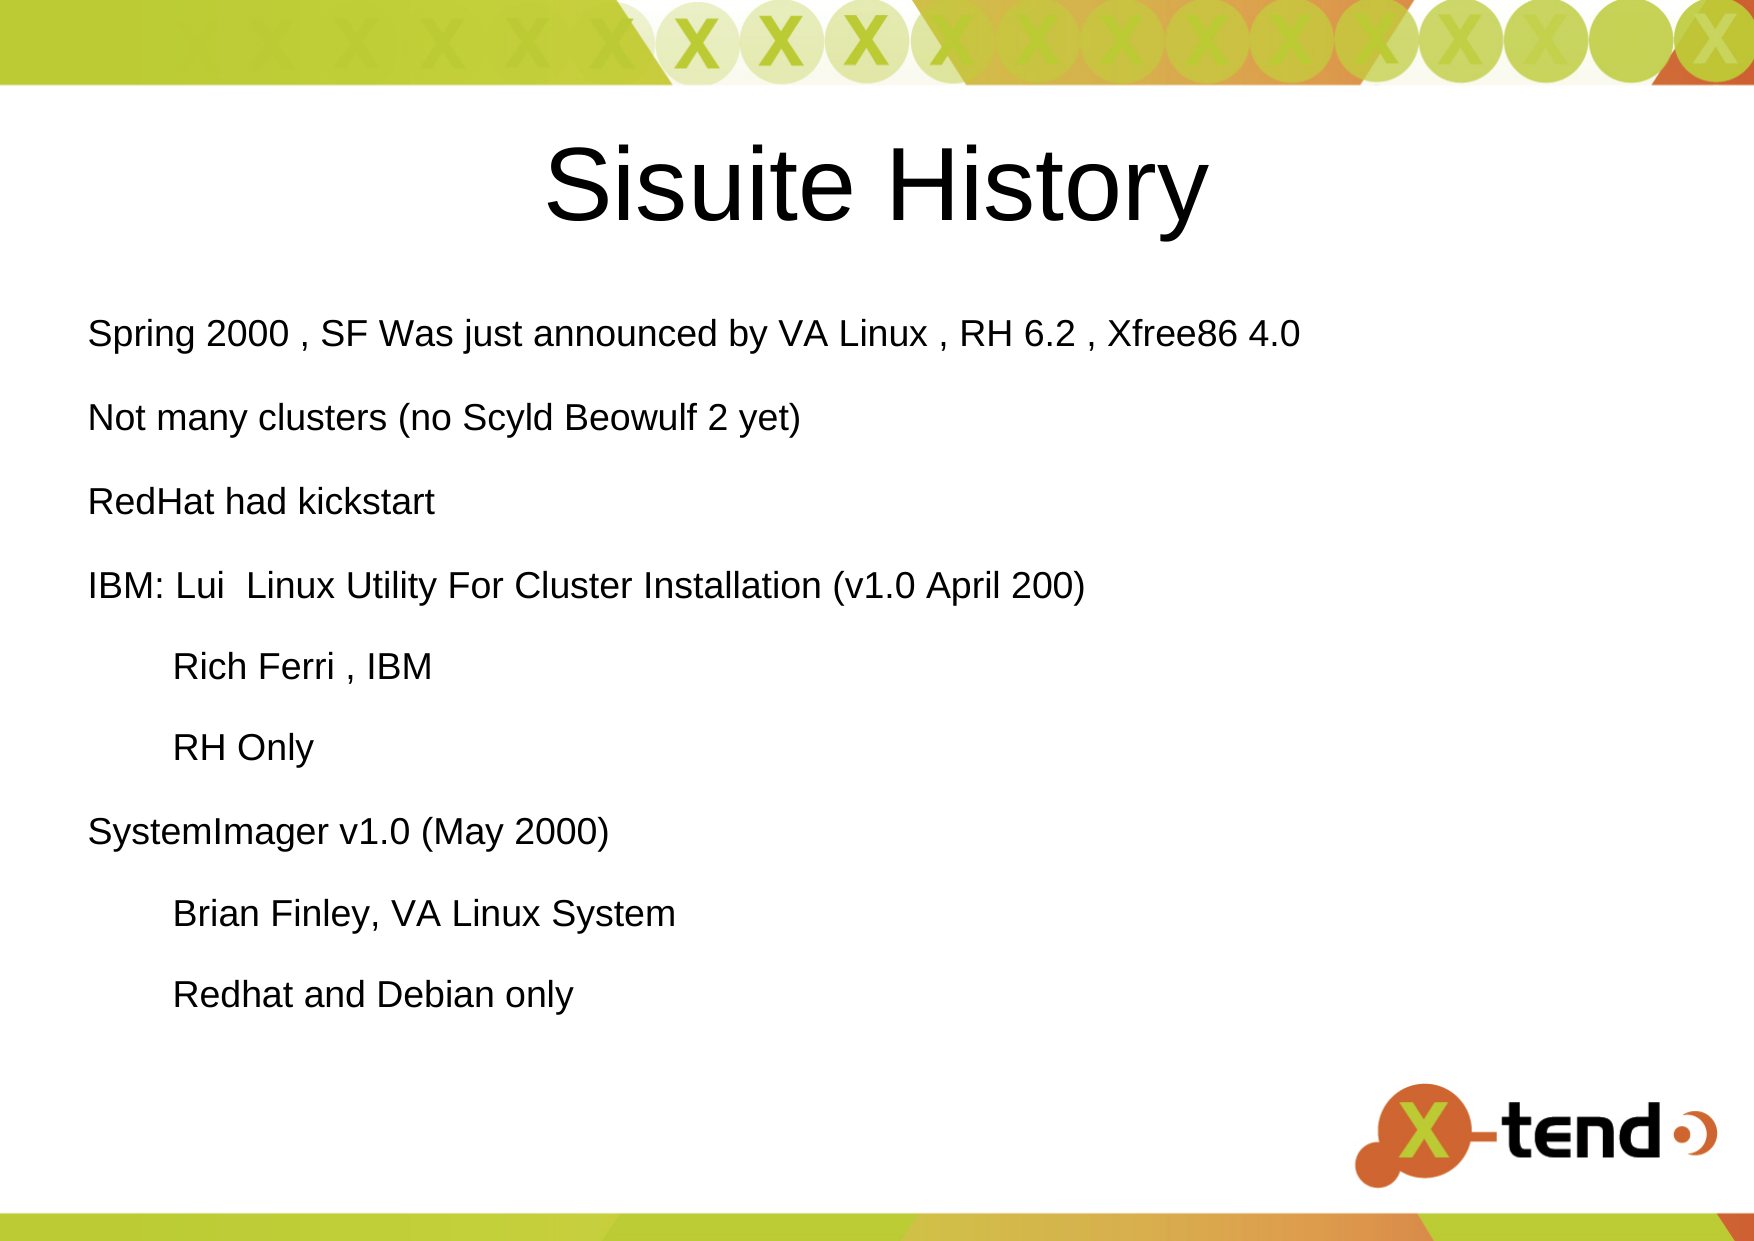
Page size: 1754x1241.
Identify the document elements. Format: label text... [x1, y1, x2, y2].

picture [0, 0, 1754, 1241]
list Spring 2000 , SF Was just announced by VA Linux , RH 6.2 , Xfree86 4.0 Not many clusters (no Scyld Beowulf 2 yet) RedHat had kickstart IBM: Lui Linux Utility For Cluster Installation (v1.0 April 200) Rich Ferri , IBM RH Only SystemImager v1.0 (May 2000) Brian Finley, VA Linux System Redhat and Debian only [87, 290, 1667, 1177]
title Sisuite History [87, 49, 1667, 257]
